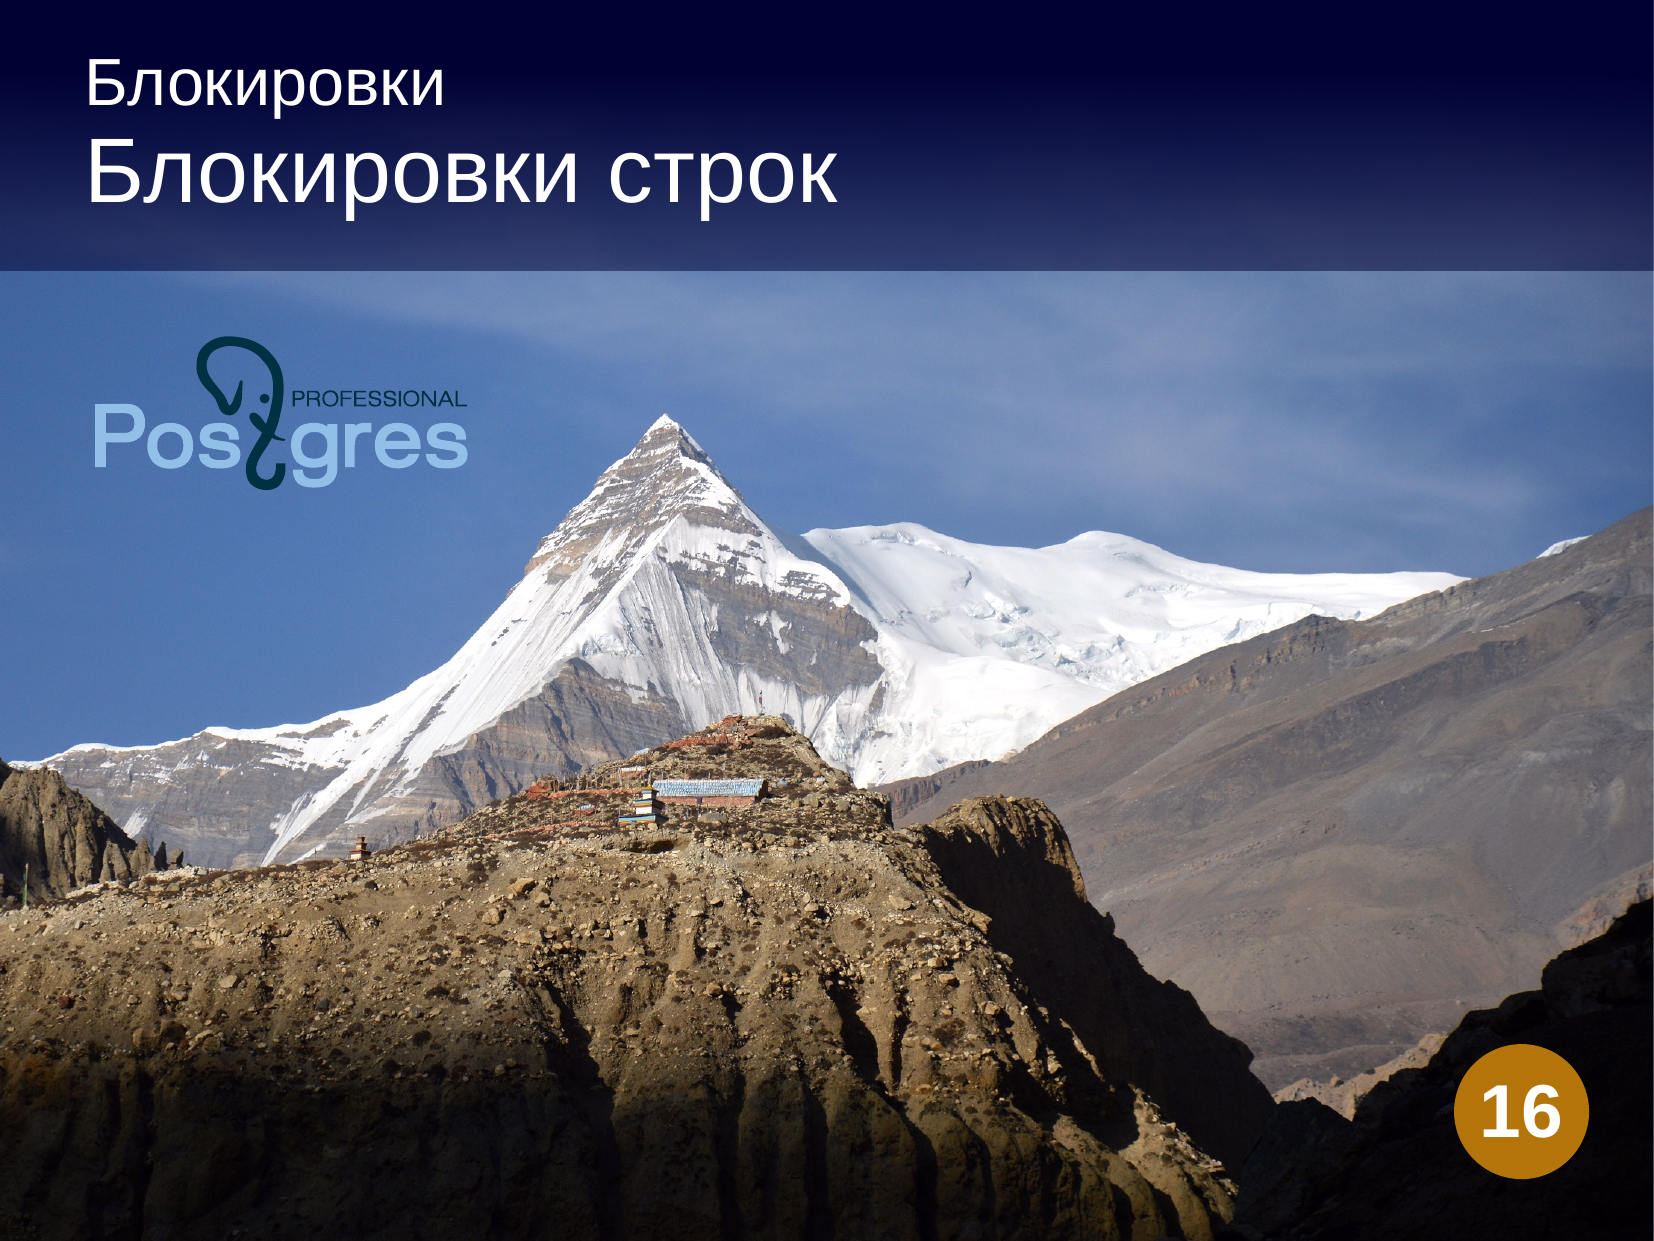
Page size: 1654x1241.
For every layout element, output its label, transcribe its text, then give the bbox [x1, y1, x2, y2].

text_box 16 [1454, 1044, 1590, 1180]
picture [0, 271, 1654, 1241]
title Блокировки Блокировки строк [84, 44, 1636, 251]
